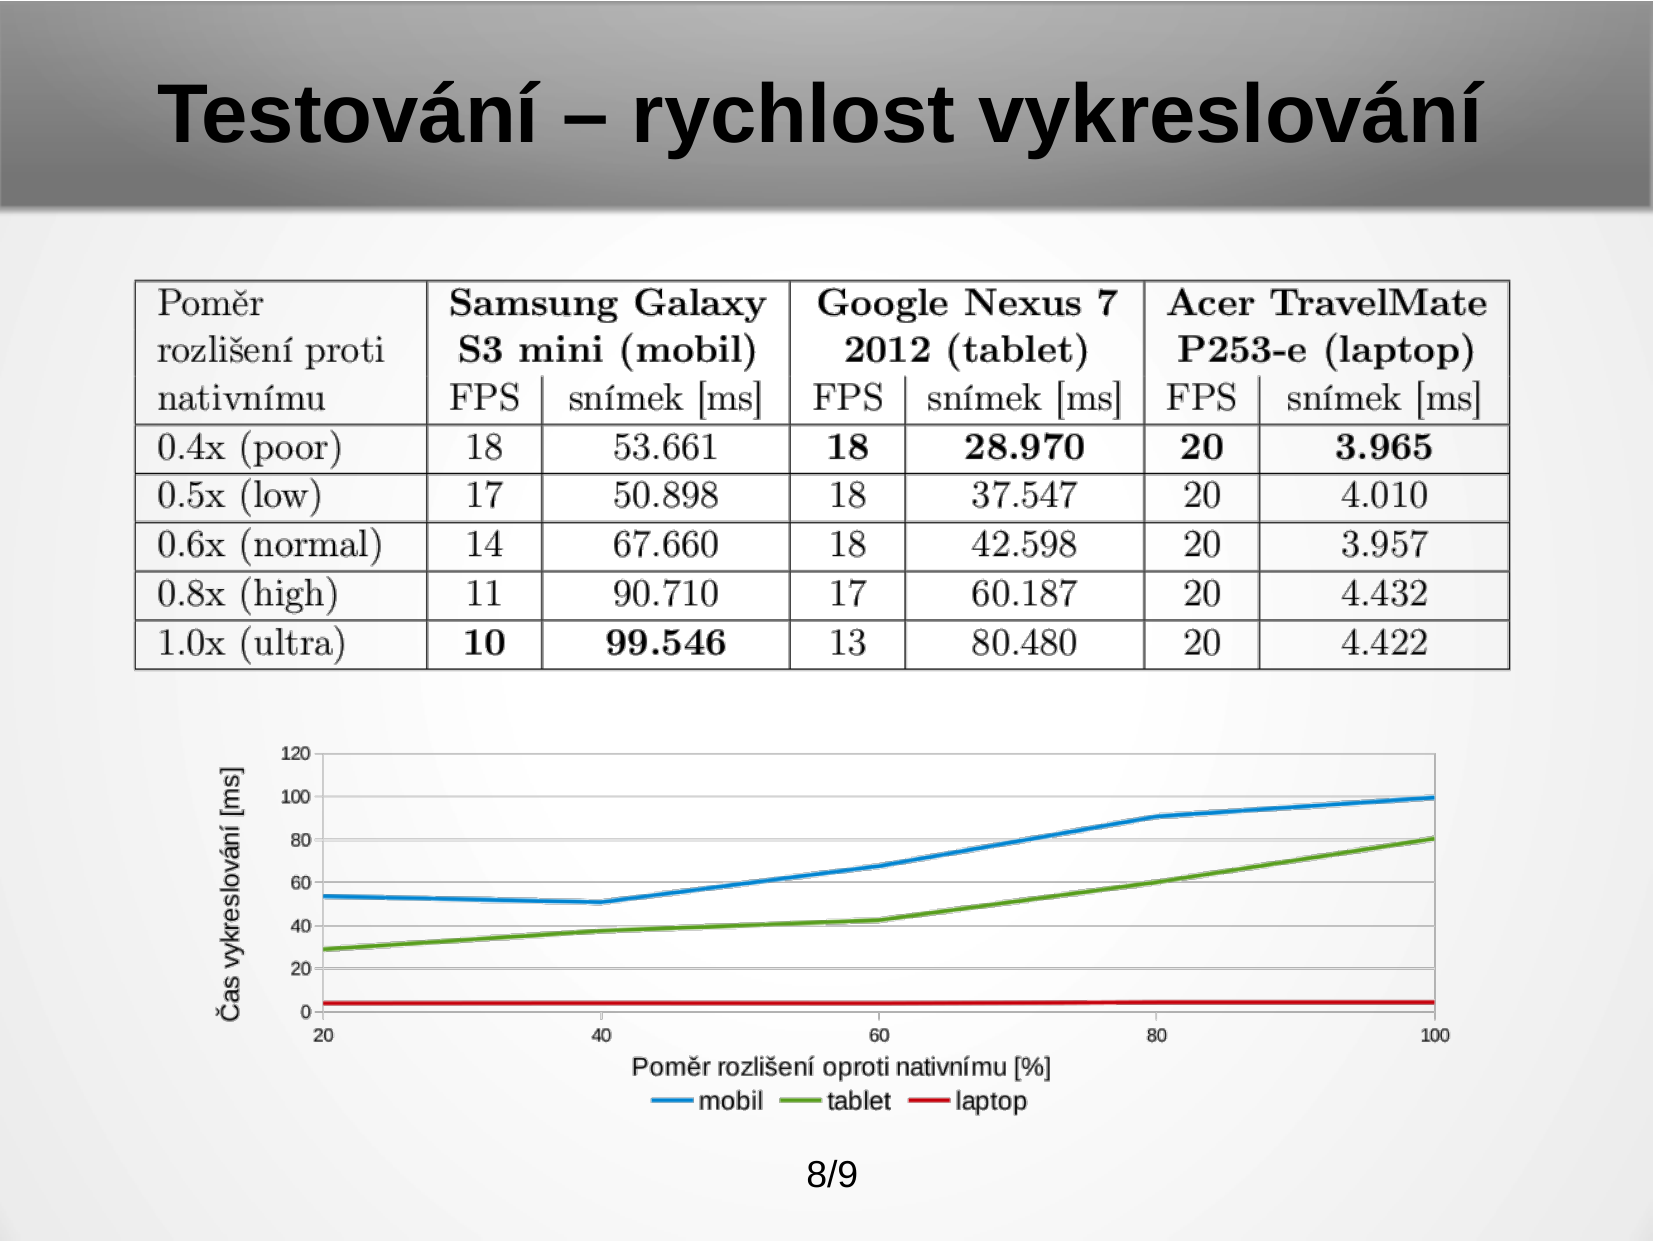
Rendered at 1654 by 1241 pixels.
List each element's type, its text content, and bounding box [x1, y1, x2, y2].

picture [0, 1, 1653, 1241]
text_box <number>/9 [590, 1145, 1074, 1216]
title Testování – rychlost vykreslování [0, 49, 1642, 179]
